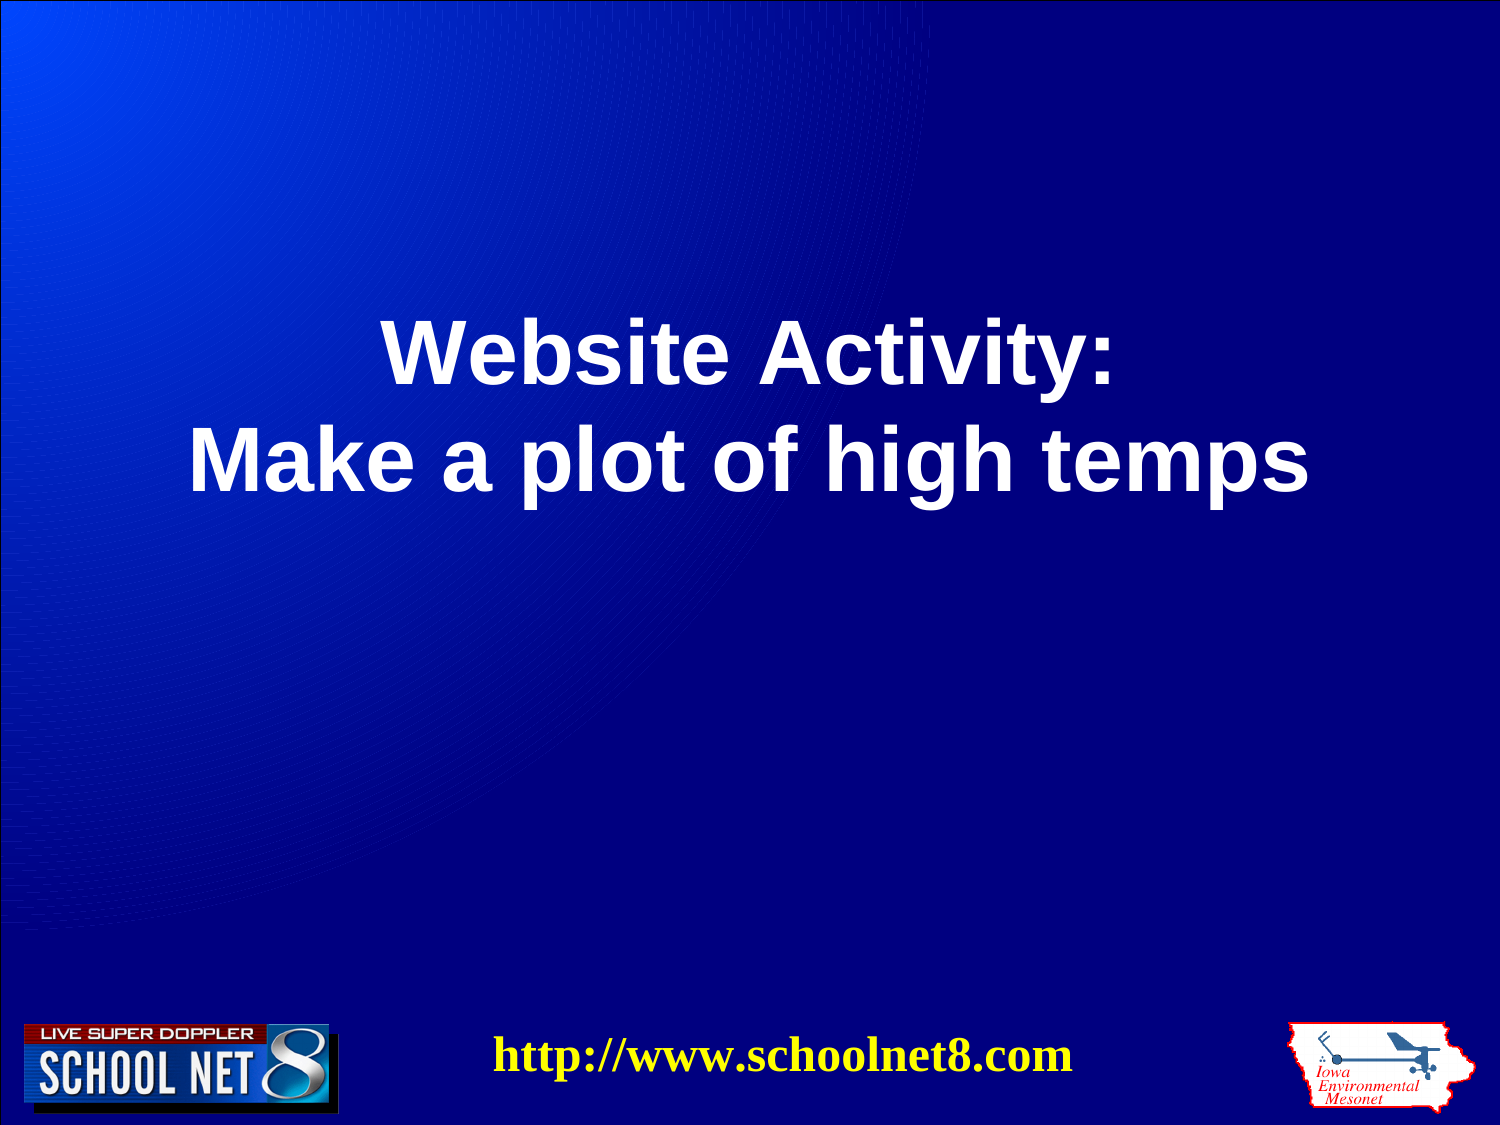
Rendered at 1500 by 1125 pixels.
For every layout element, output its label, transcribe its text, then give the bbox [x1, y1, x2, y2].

picture [1287, 1021, 1476, 1114]
picture [24, 1024, 329, 1103]
title Website Activity: Make a plot of high temps [112, 51, 1388, 756]
